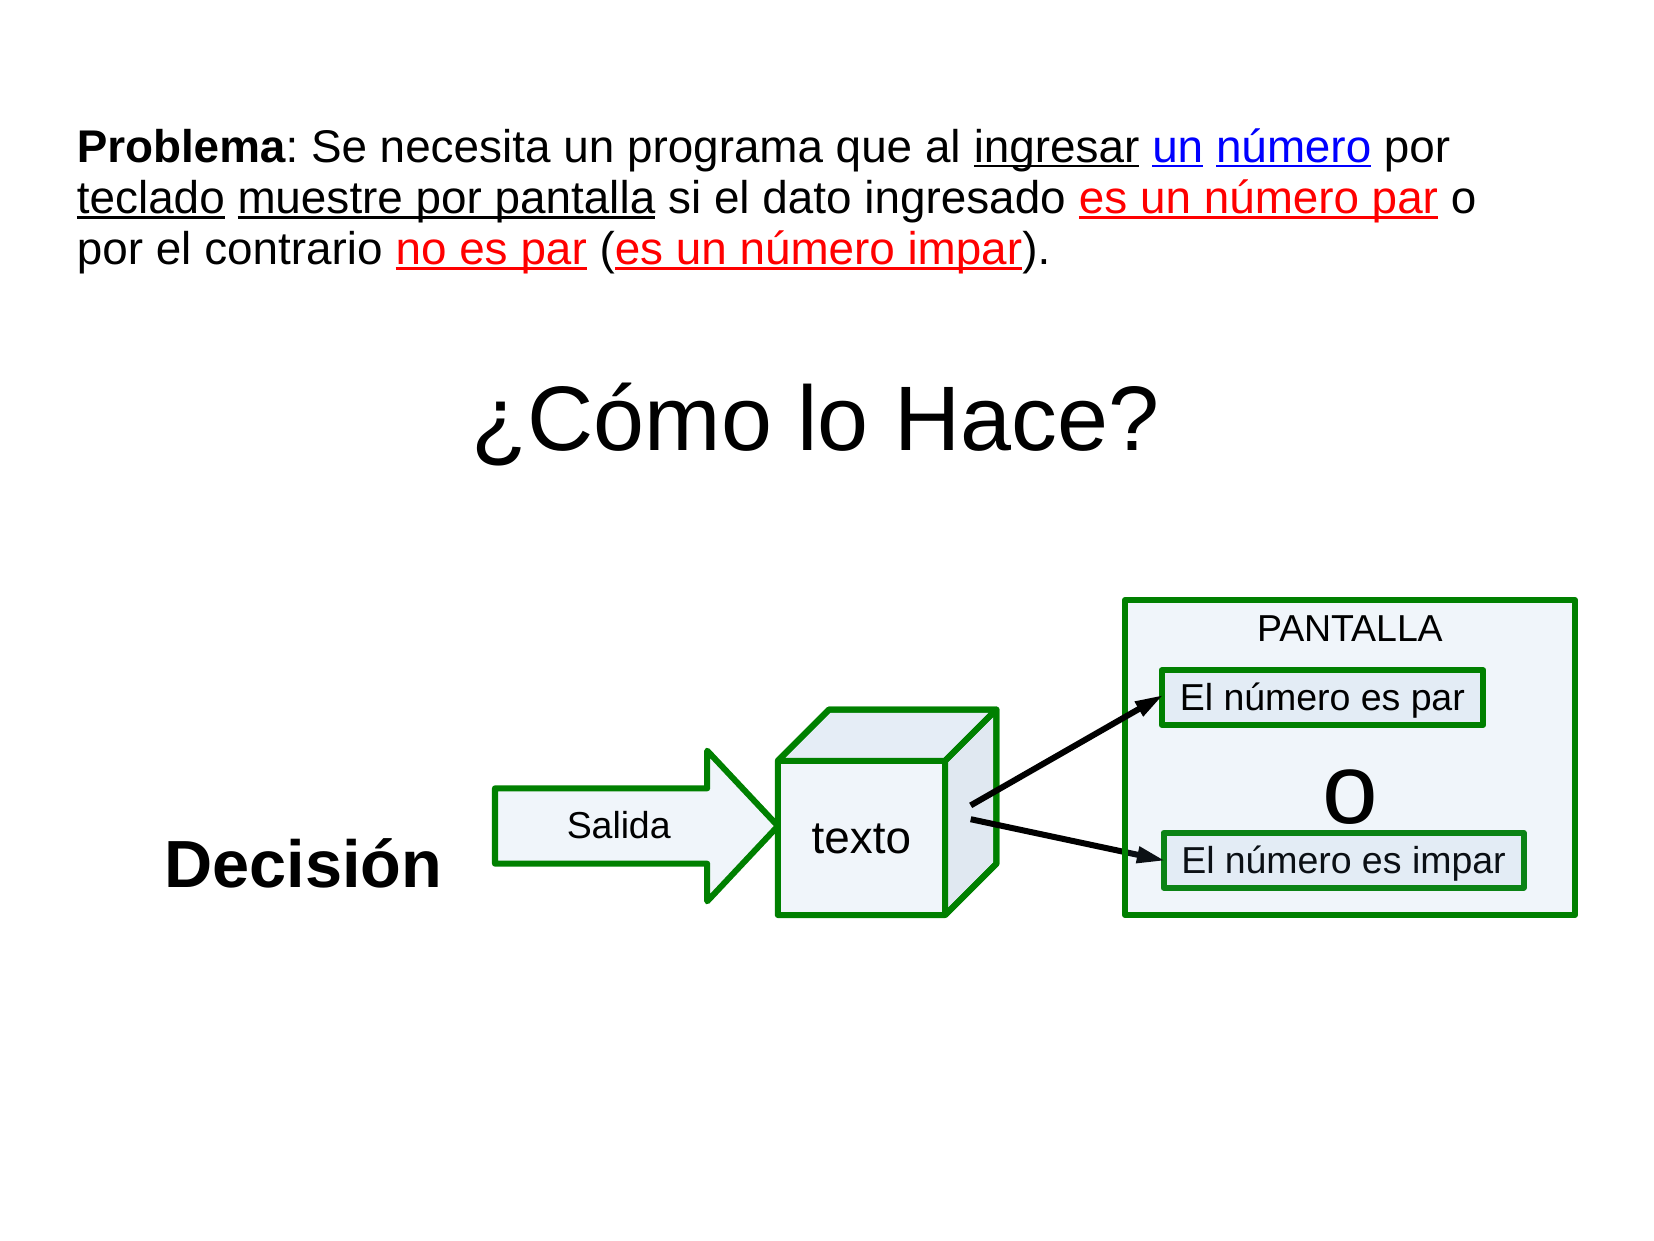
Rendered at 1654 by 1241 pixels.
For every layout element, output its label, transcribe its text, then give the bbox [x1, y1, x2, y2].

text_box PANTALLA o [1125, 600, 1576, 916]
text_box texto [777, 761, 945, 916]
subtitle Problema: Se necesita un programa que al ingresar un número por teclado muestre por pantalla si el dato ingresado es un número par o por el contrario no es par (es un número impar). [76, 105, 1510, 291]
text_box Salida [496, 750, 777, 902]
text_box Decisión [150, 783, 496, 947]
title ¿Cómo lo Hace? [71, 315, 1561, 523]
text_box Teclado: 1, 1234, 67. [777, 709, 995, 761]
text_box El número es par [1161, 670, 1484, 725]
